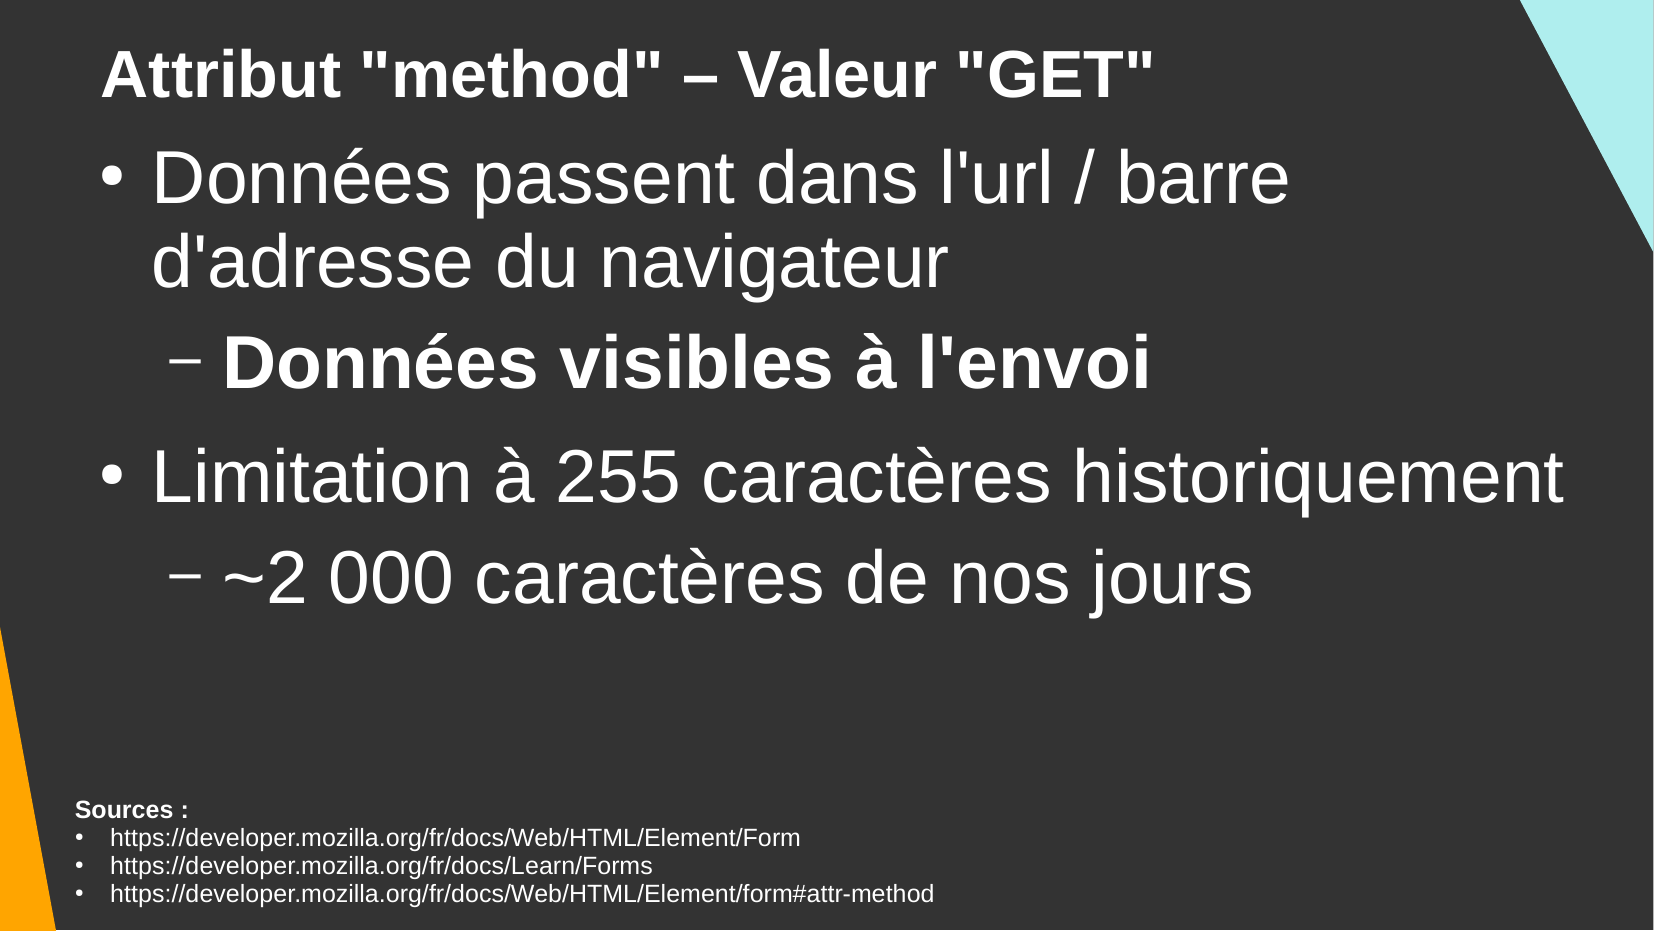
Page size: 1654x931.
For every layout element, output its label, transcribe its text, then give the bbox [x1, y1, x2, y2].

title Attribut "method" – Valeur "GET" [82, 37, 1571, 114]
text_box [1519, 0, 1654, 254]
text_box [0, 627, 57, 931]
list Données passent dans l'url / barre d'adresse du navigateur Données visibles à l'envoi Limitation à 255 caractères historiquement ~2 000 caractères de nos jours [80, 135, 1605, 789]
text_box Sources : https://developer.mozilla.org/fr/docs/Web/HTML/Element/Form https://developer.mozilla.org/fr/docs/Learn/Forms https://developer.mozilla.org/fr/docs/Web/HTML/Element/form#attr-method [60, 788, 1546, 916]
